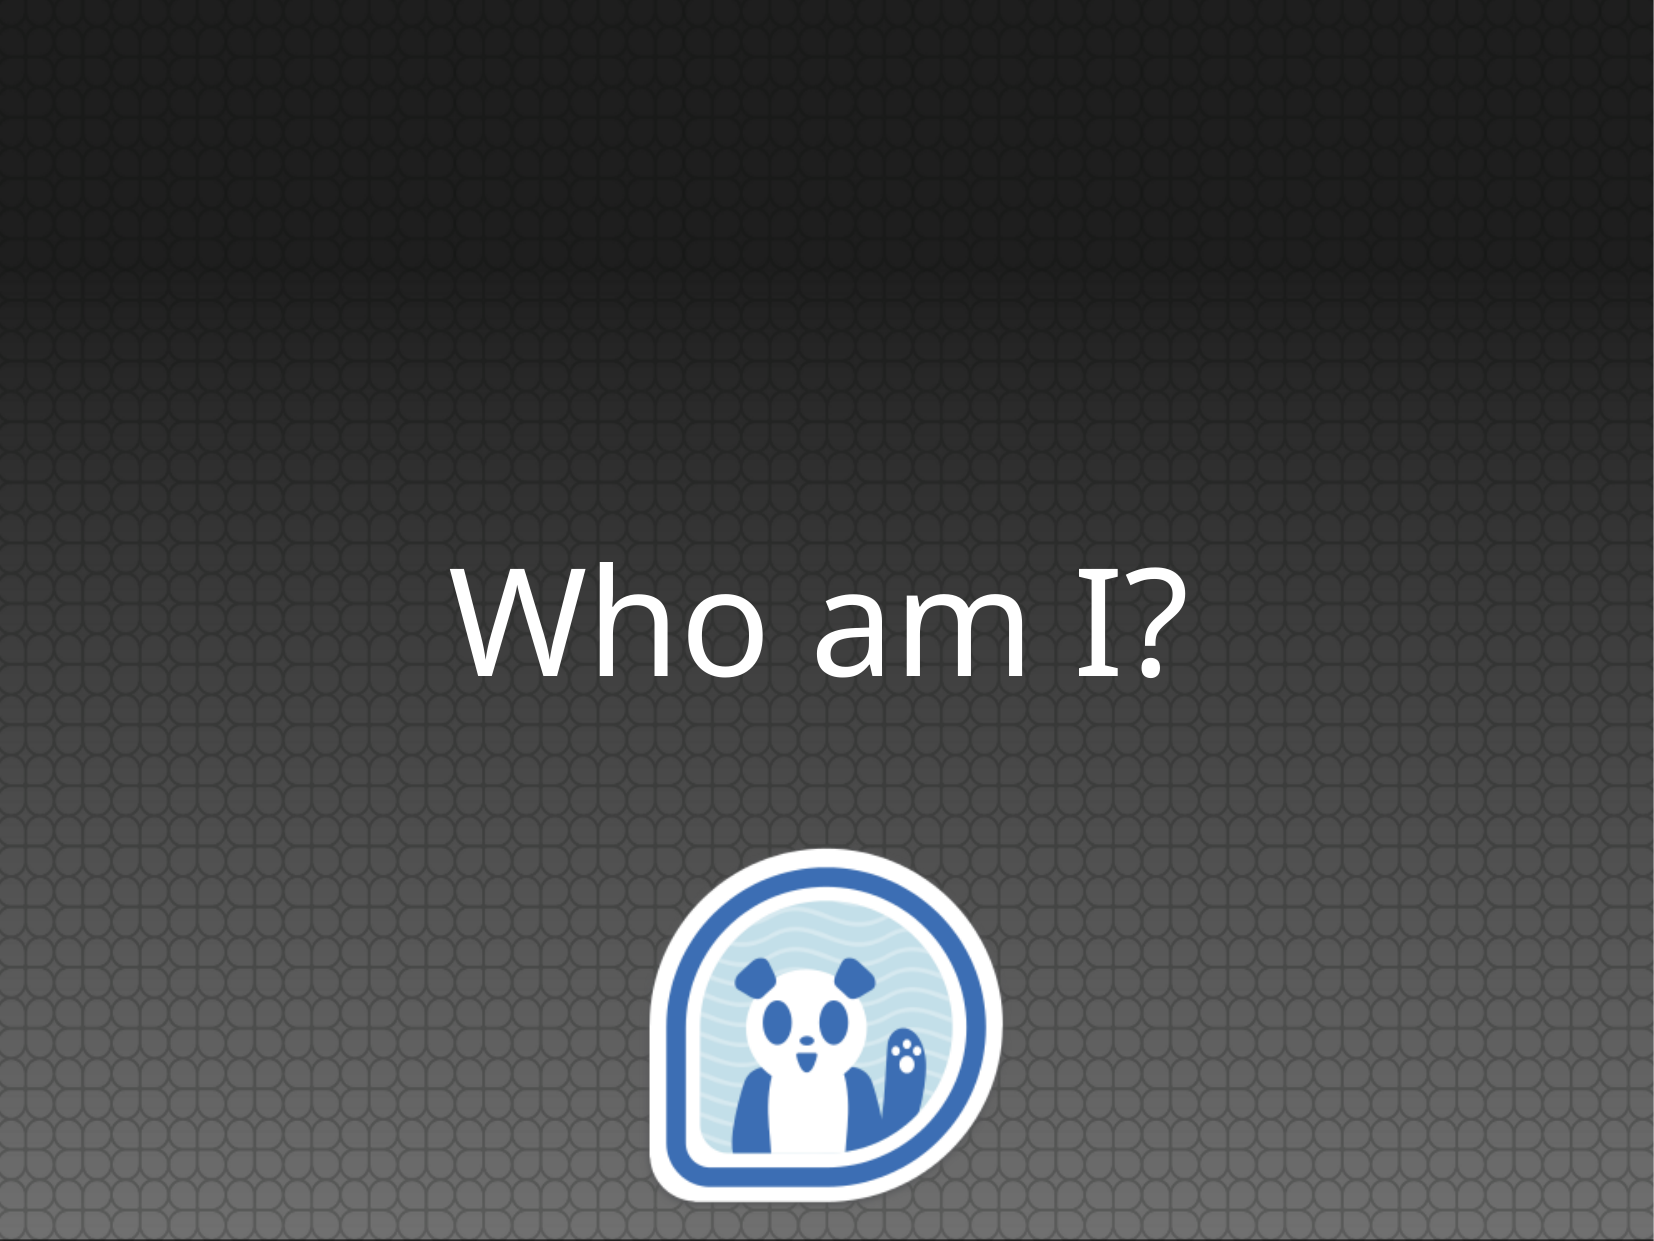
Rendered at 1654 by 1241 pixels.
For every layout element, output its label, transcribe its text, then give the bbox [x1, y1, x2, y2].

title Who am I? [75, 525, 1564, 713]
picture [0, 0, 1654, 1241]
